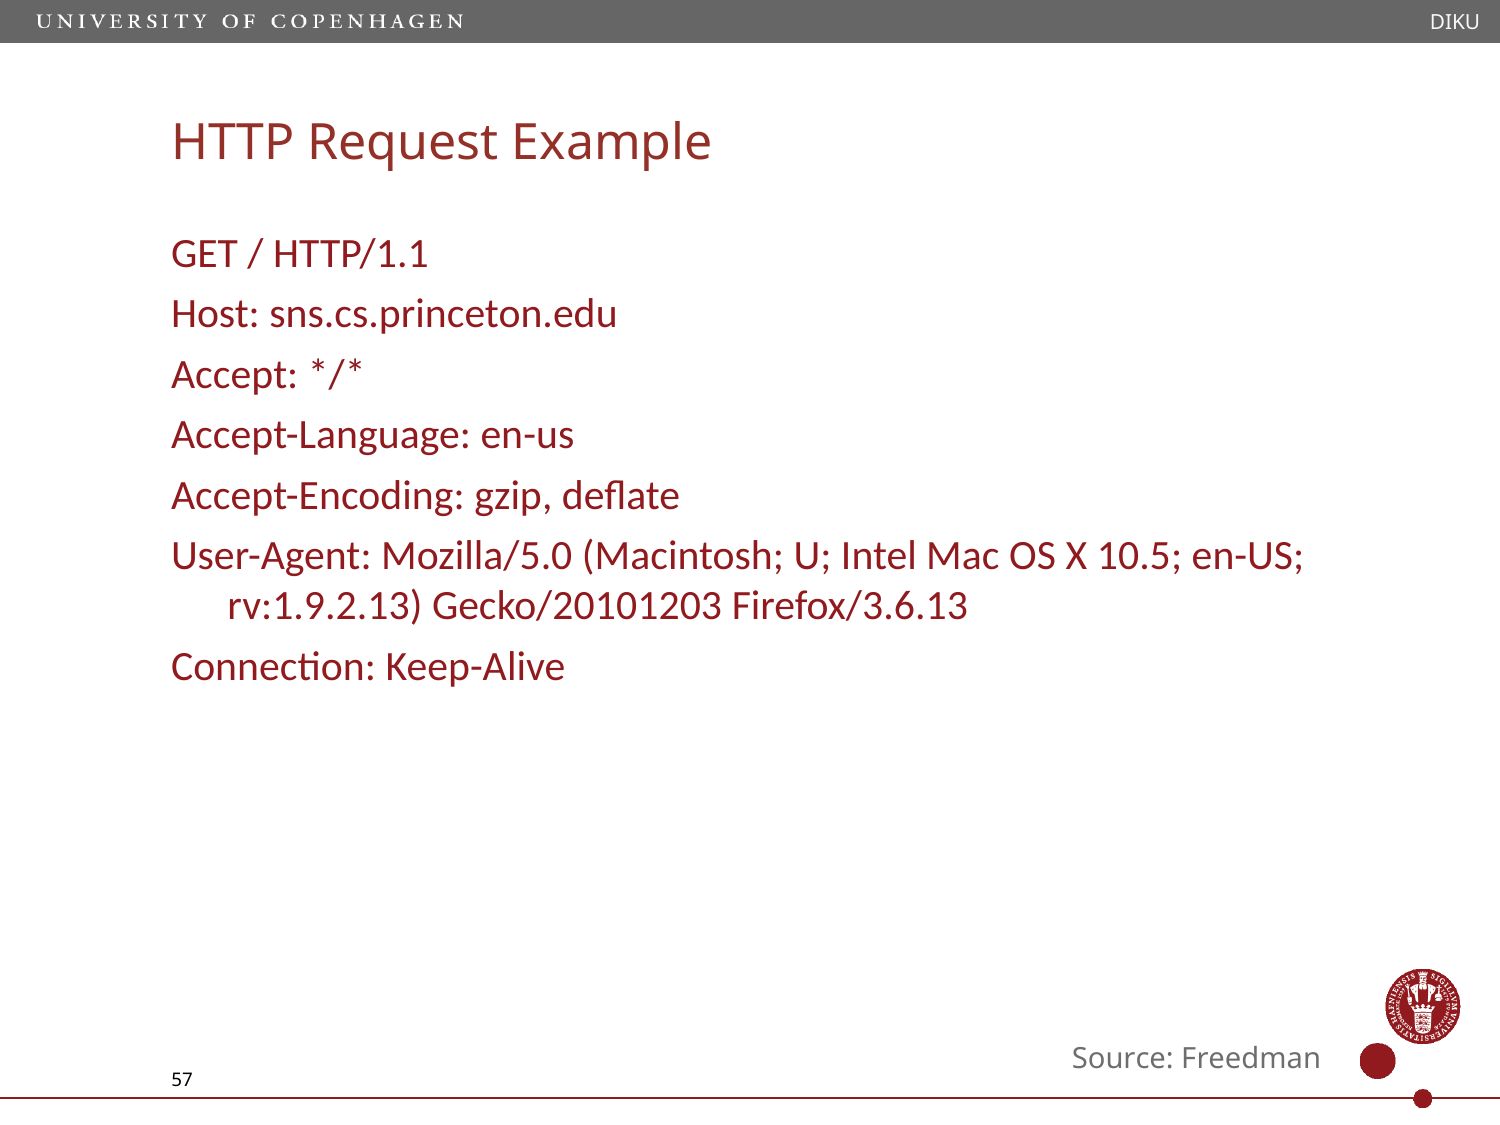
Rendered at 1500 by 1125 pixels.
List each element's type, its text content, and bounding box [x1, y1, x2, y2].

text_box Source: Freedman [1057, 1031, 1377, 1083]
picture [0, 910, 1500, 1122]
text_box DIKU [469, 0, 1495, 43]
list GET / HTTP/1.1 Host: sns.cs.princeton.edu Accept: */* Accept-Language: en-us Accept-Encoding: gzip, deflate User-Agent: Mozilla/5.0 (Macintosh; U; Intel Mac OS X 10.5; en-US; rv:1.9.2.13) Gecko/20101203 Firefox/3.6.13 Connection: Keep-Alive [171, 225, 1329, 900]
title HTTP Request Example [171, 75, 1329, 171]
text_box <number> [171, 1067, 522, 1092]
